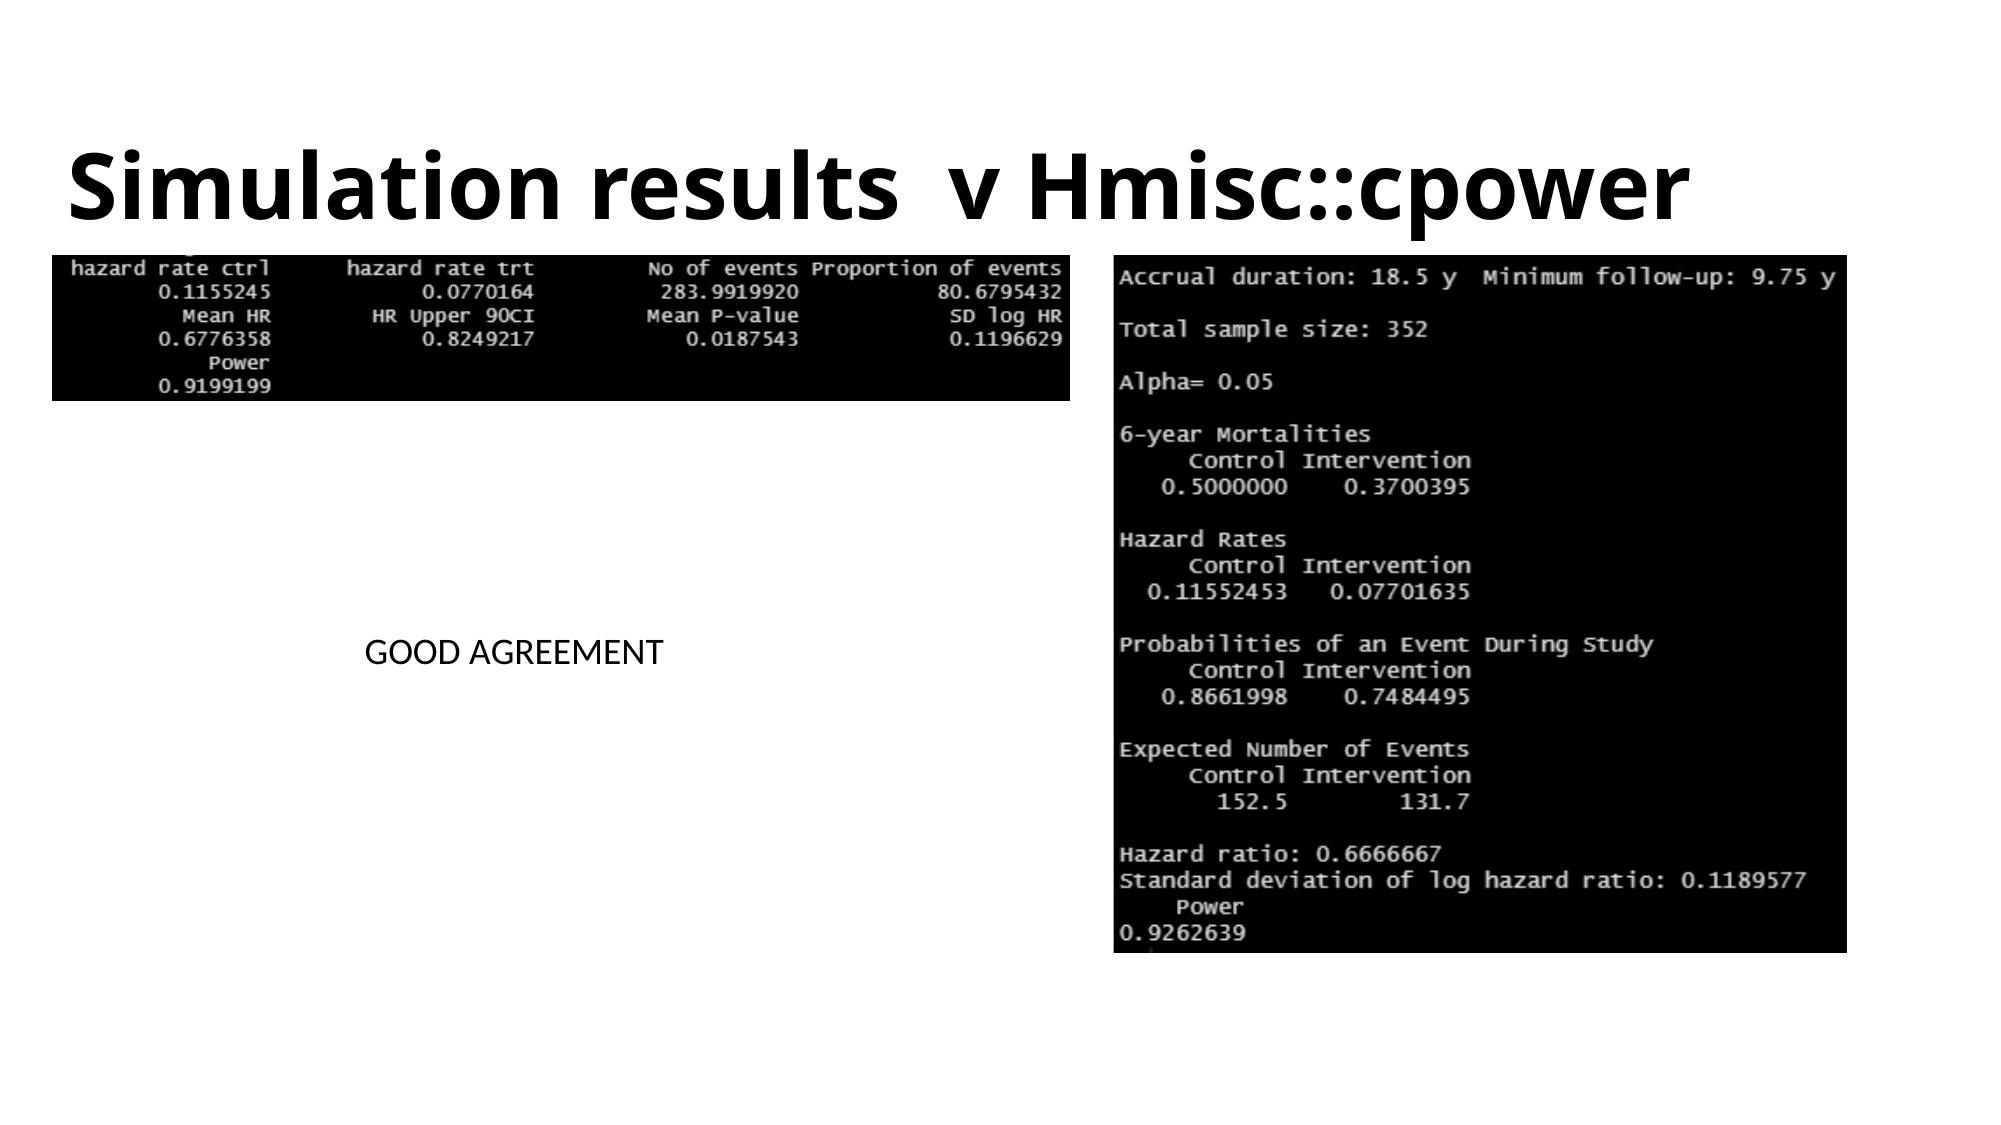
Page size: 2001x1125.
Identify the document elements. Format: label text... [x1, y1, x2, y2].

text_box GOOD AGREEMENT [349, 619, 1272, 681]
title Simulation results v Hmisc::cpower [52, 81, 1778, 299]
picture [52, 255, 1070, 401]
picture [1113, 255, 1847, 953]
